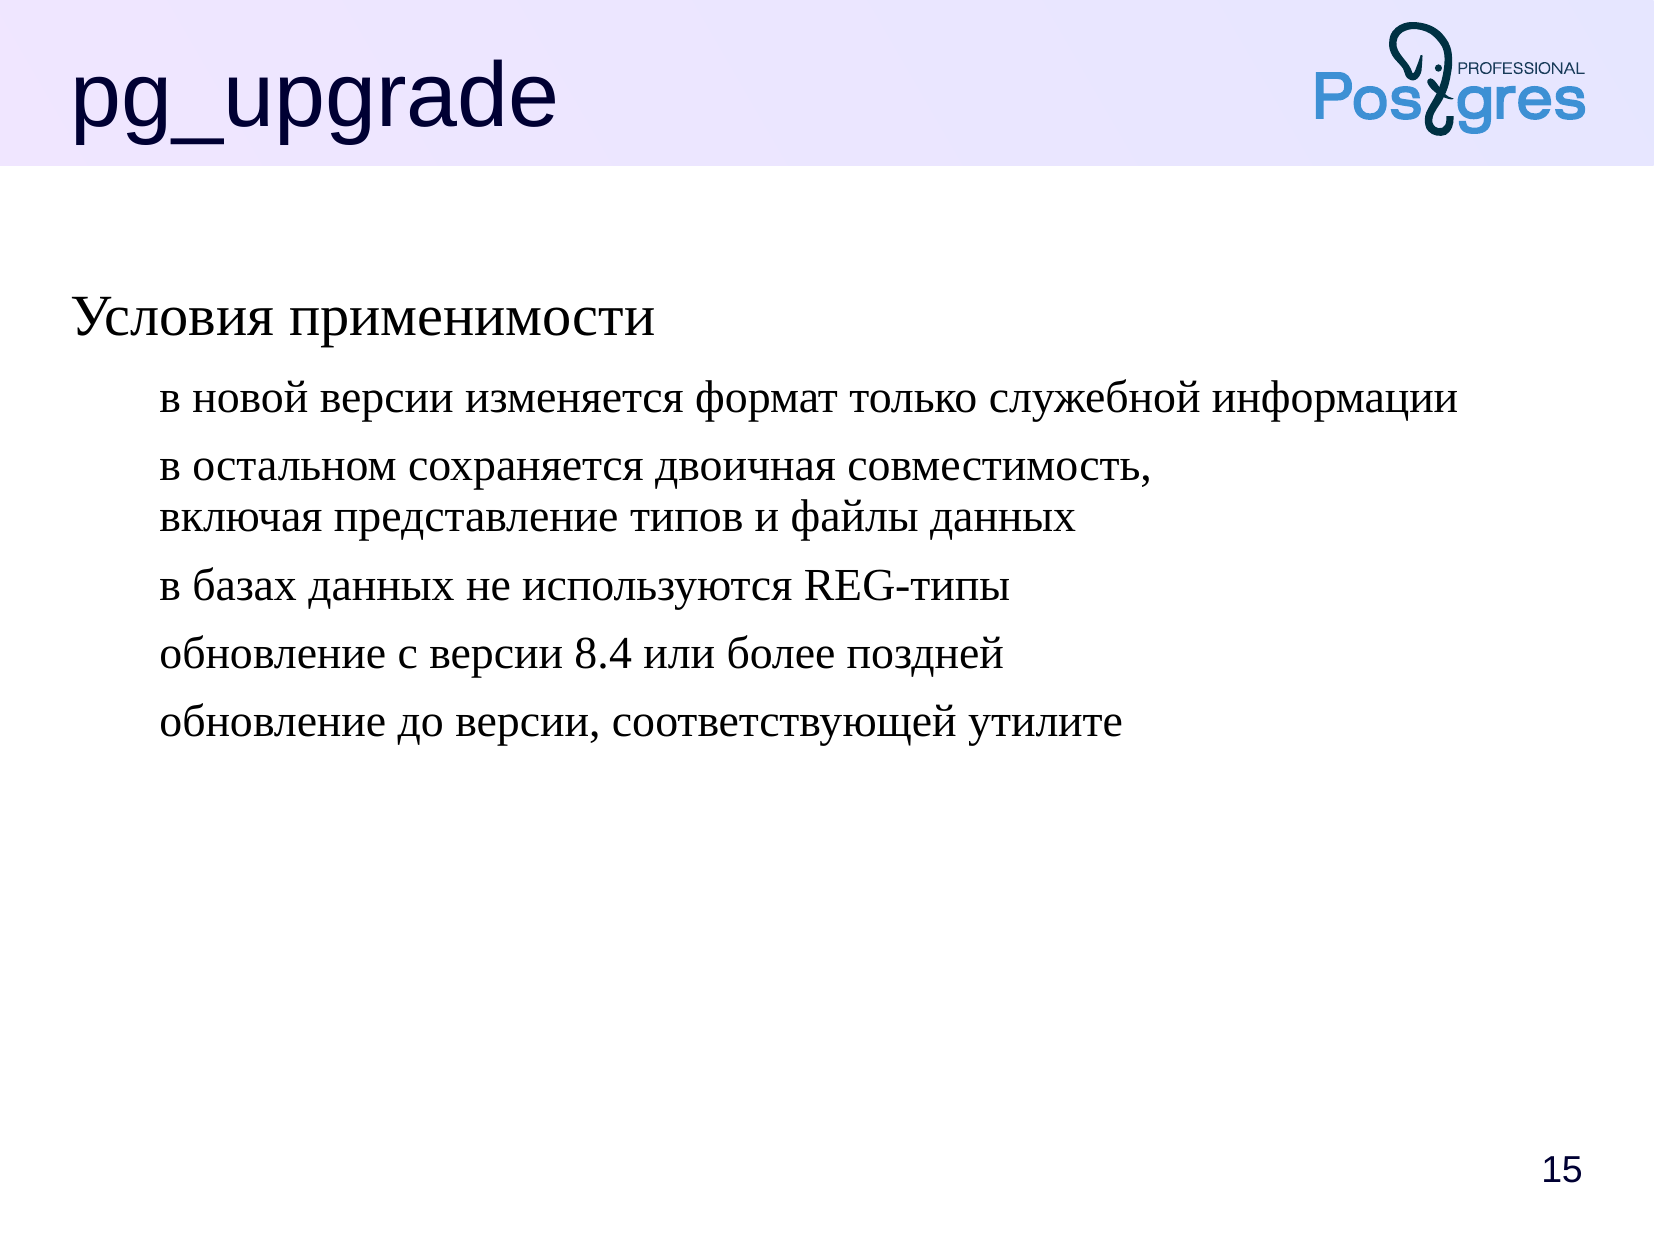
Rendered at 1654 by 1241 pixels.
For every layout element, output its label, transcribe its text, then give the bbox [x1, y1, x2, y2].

title pg_upgrade [70, 43, 1241, 147]
list Условия применимости в новой версии изменяется формат только служебной информации в остальном сохраняется двоичная совместимость, включая представление типов и файлы данных в базах данных не используются REG-типы обновление с версии 8.4 или более поздней обновление до версии, соответствующей утилите [70, 283, 1583, 1141]
